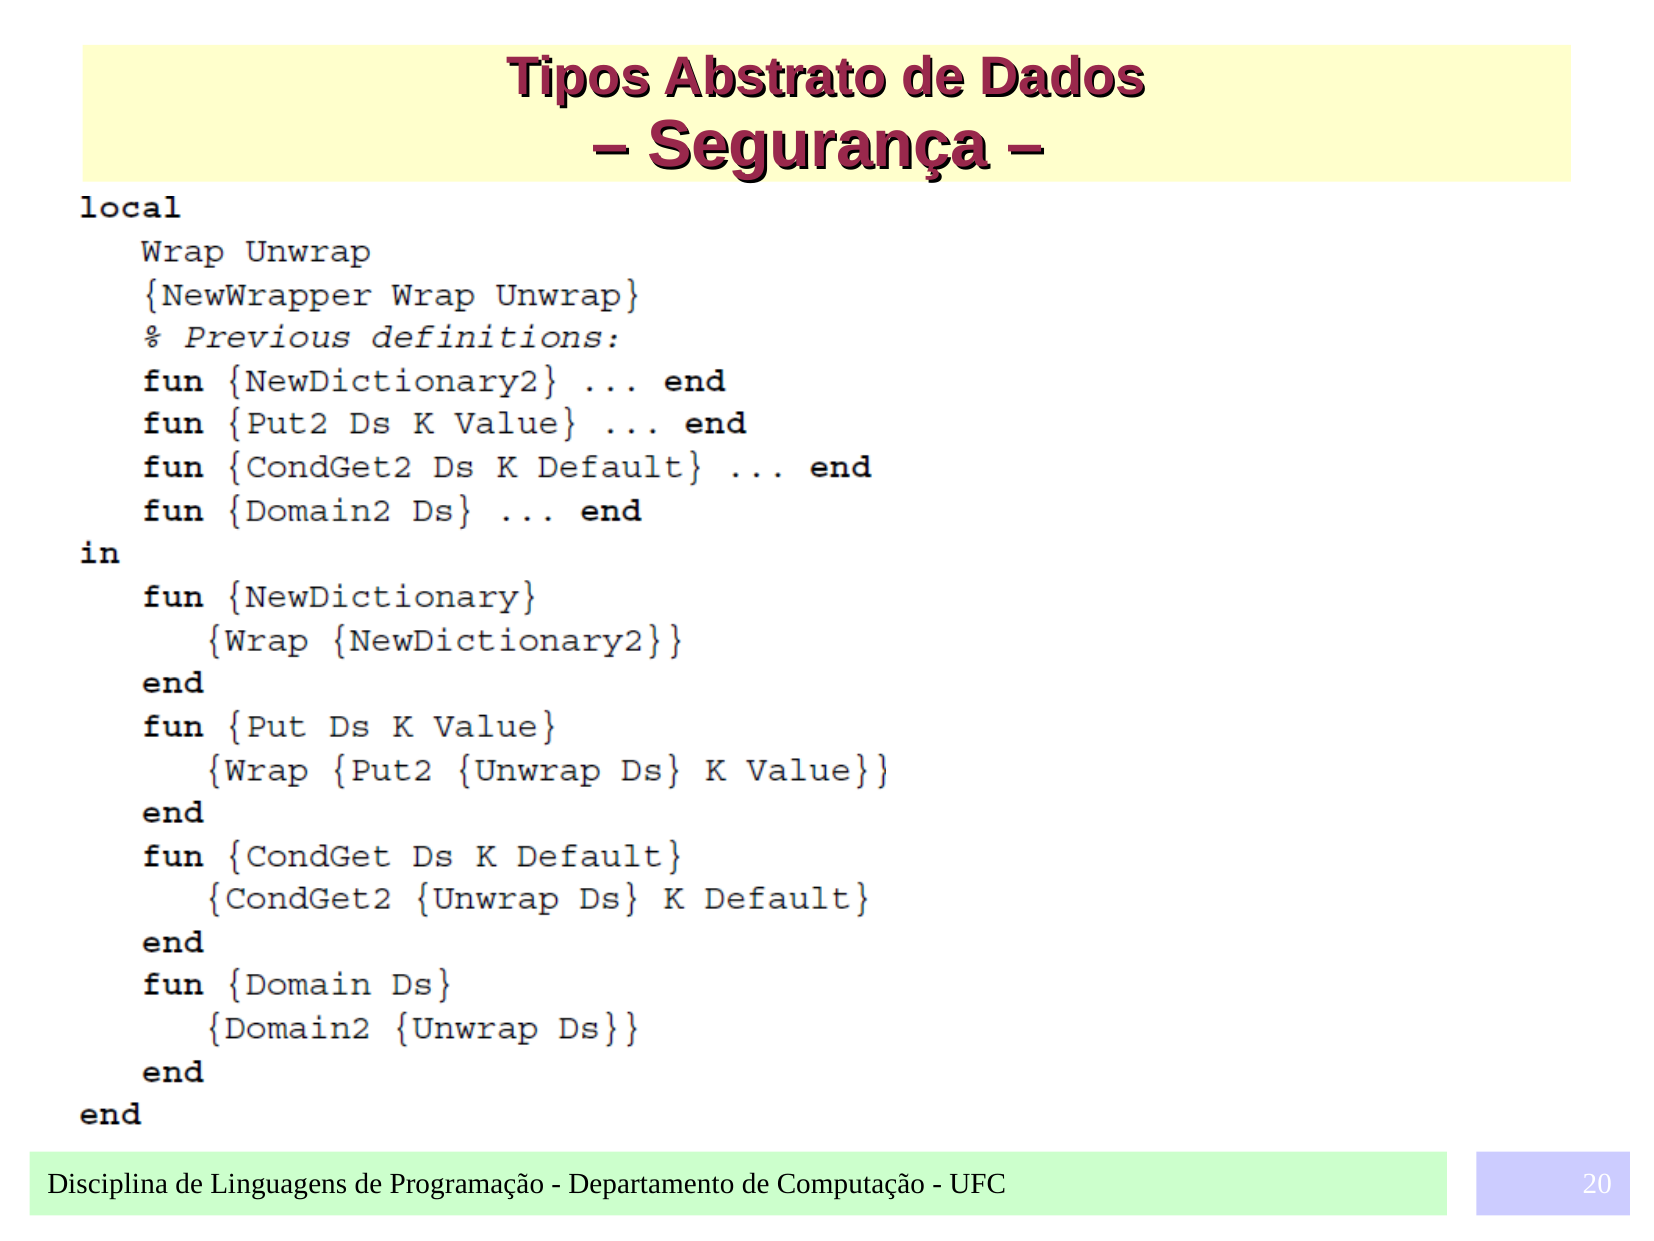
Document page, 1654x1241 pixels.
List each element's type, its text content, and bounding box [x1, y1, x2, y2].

title Tipos Abstrato de Dados – Segurança – [82, 44, 1571, 182]
picture [65, 196, 886, 1134]
